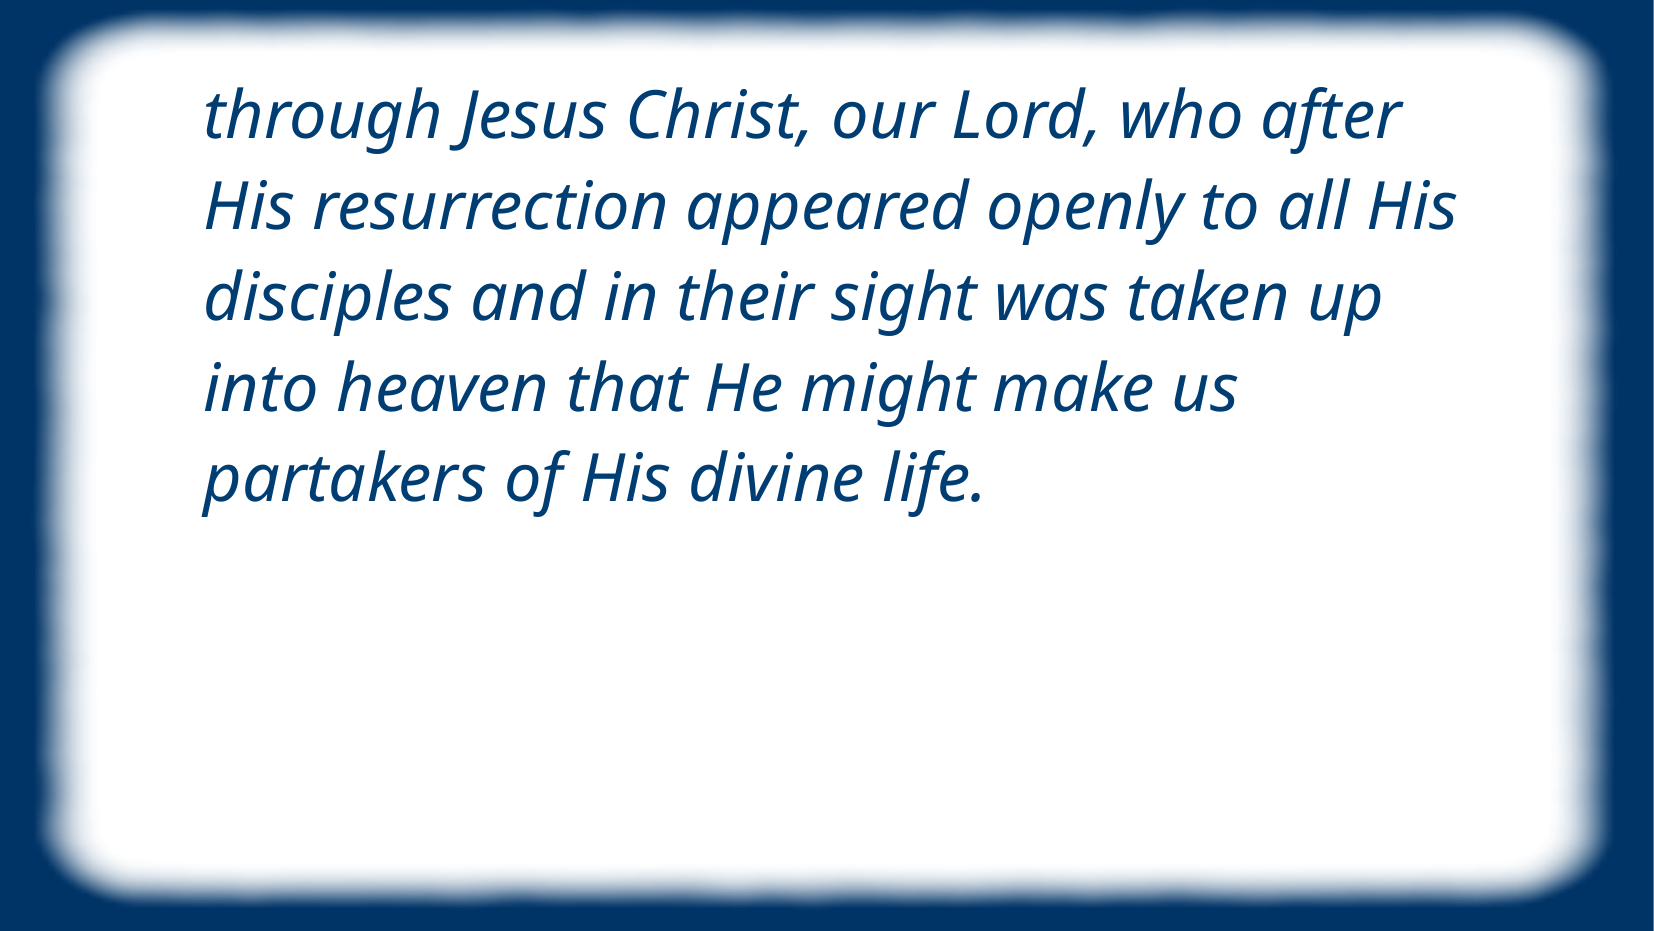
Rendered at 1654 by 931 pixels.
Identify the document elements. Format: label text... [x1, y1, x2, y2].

picture [0, 0, 1654, 931]
text_box through Jesus Christ, our Lord, who after His resurrection appeared openly to all His disciples and in their sight was taken up into heaven that He might make us partakers of His divine life. [120, 60, 1531, 519]
